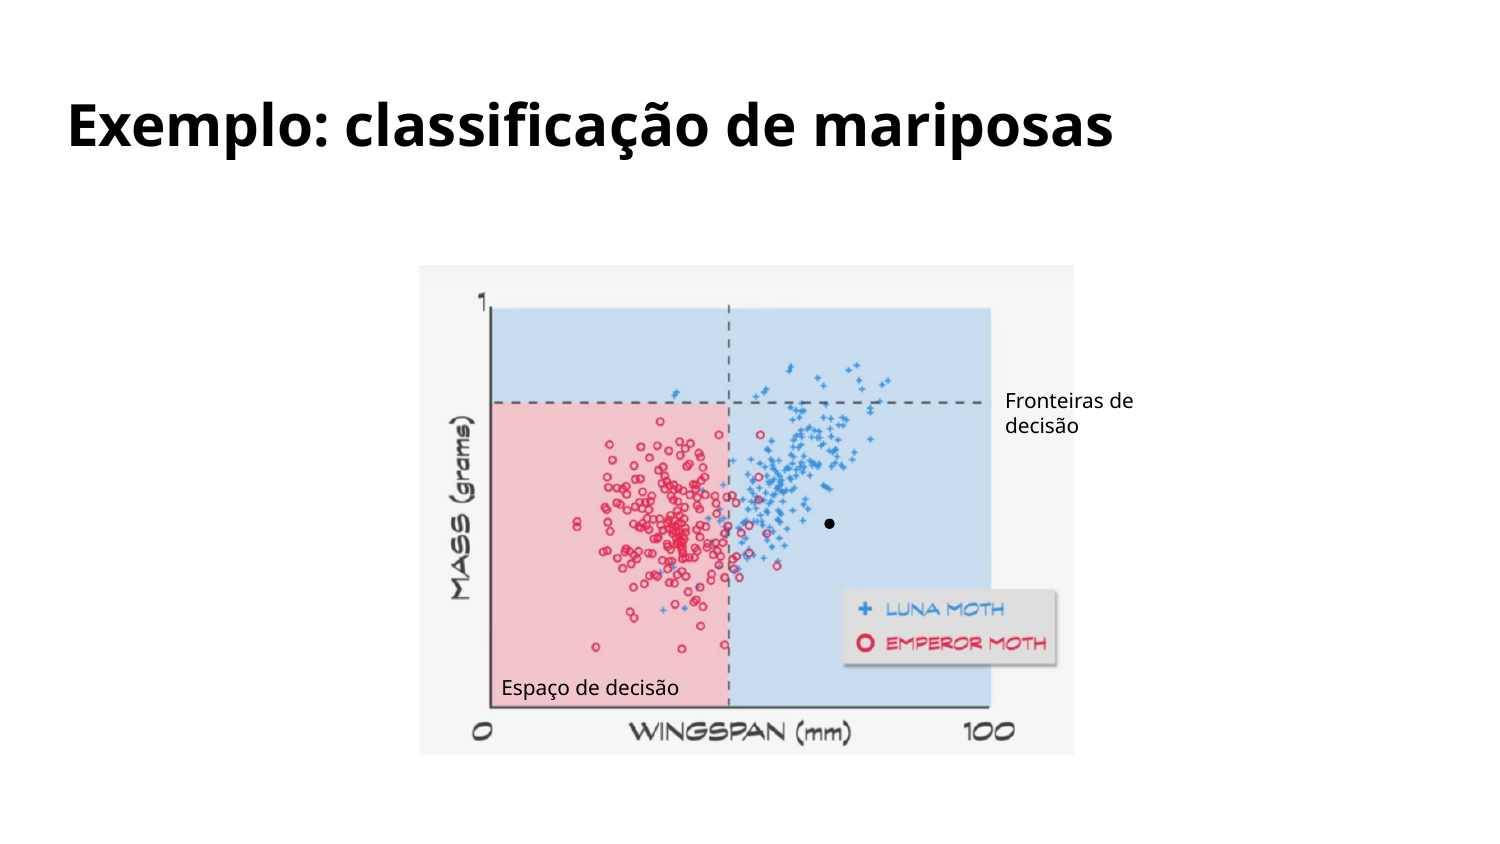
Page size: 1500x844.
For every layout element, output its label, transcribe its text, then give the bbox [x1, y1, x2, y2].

text_box Fronteiras de decisão [990, 372, 1214, 416]
picture [419, 265, 1074, 755]
text_box [824, 518, 835, 529]
text_box Espaço de decisão [486, 659, 711, 703]
title Exemplo: classificação de mariposas [51, 72, 1449, 167]
picture [1069, 423, 1074, 432]
